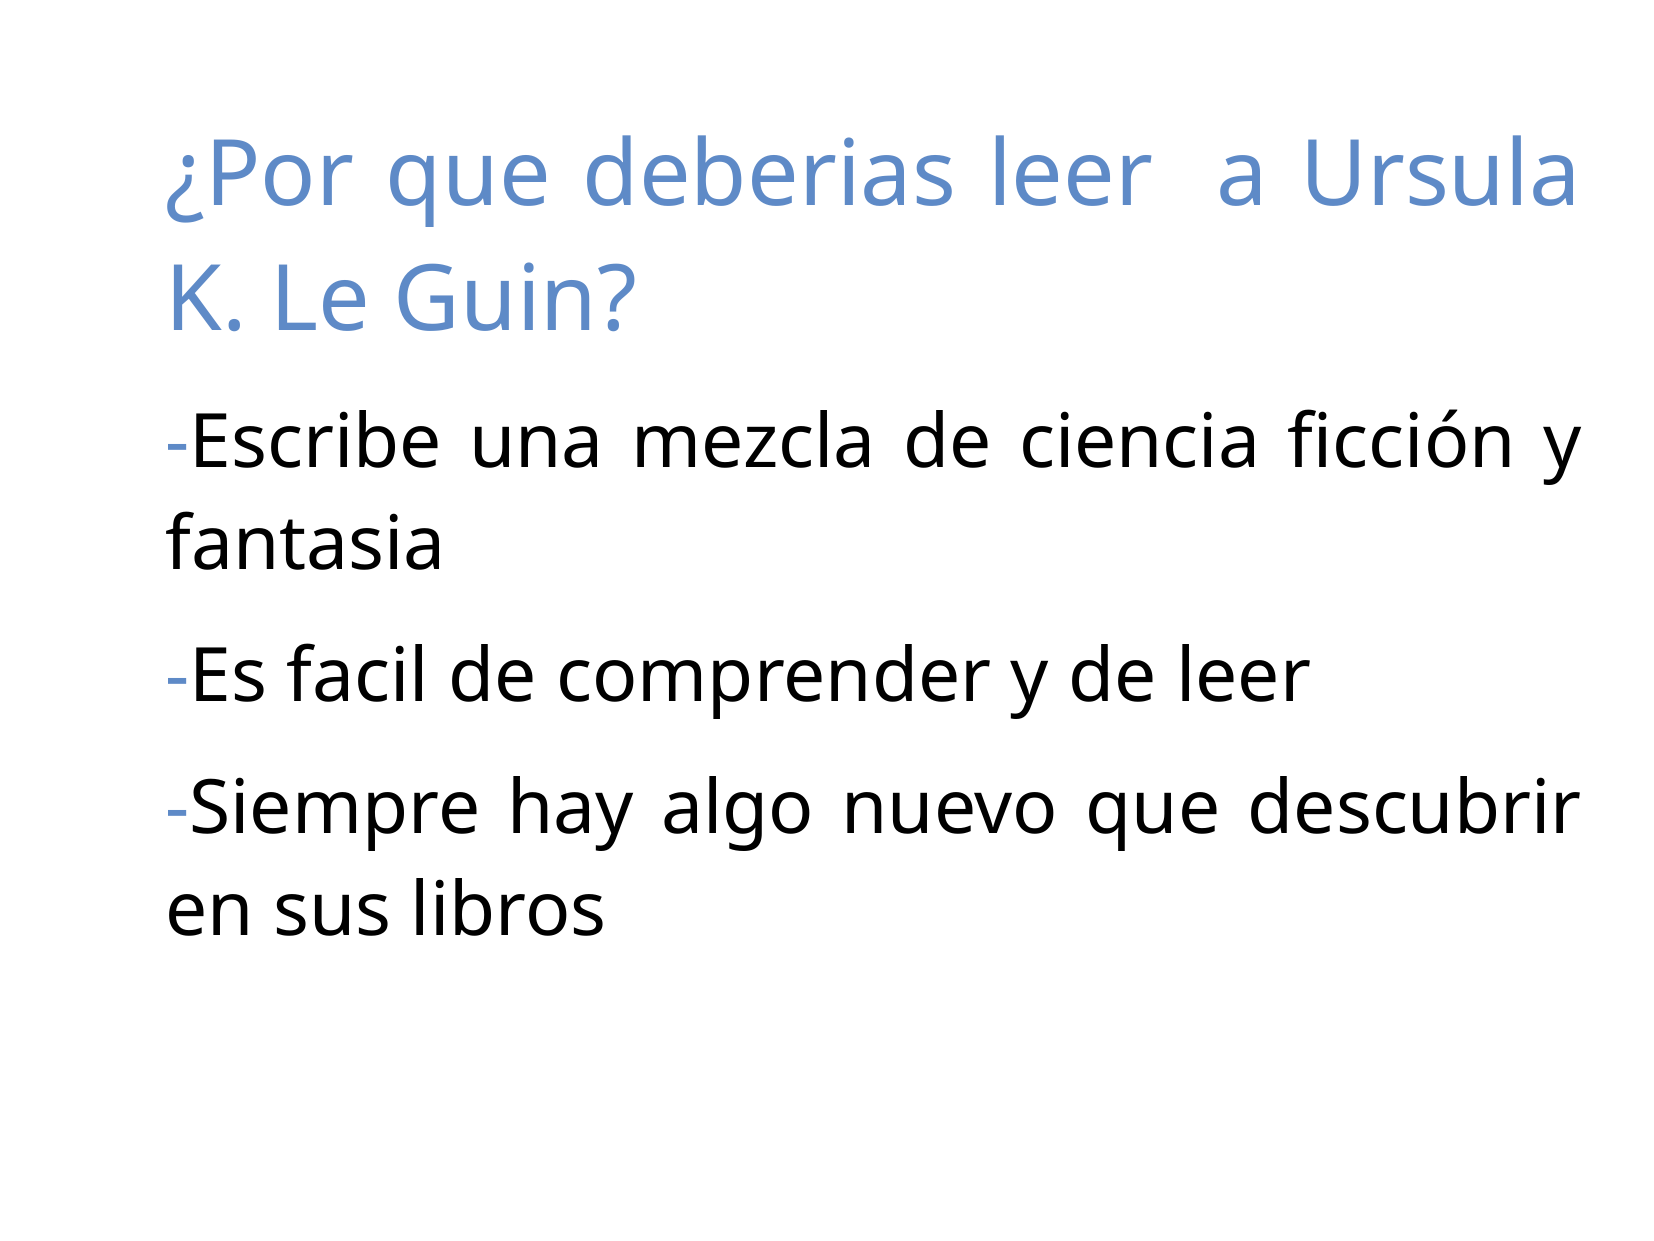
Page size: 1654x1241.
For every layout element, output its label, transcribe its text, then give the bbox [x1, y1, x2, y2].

list ¿Por que deberias leer a Ursula K. Le Guin? -Escribe una mezcla de ciencia ficción y fantasia -Es facil de comprender y de leer -Siempre hay algo nuevo que descubrir en sus libros [94, 107, 1583, 1170]
